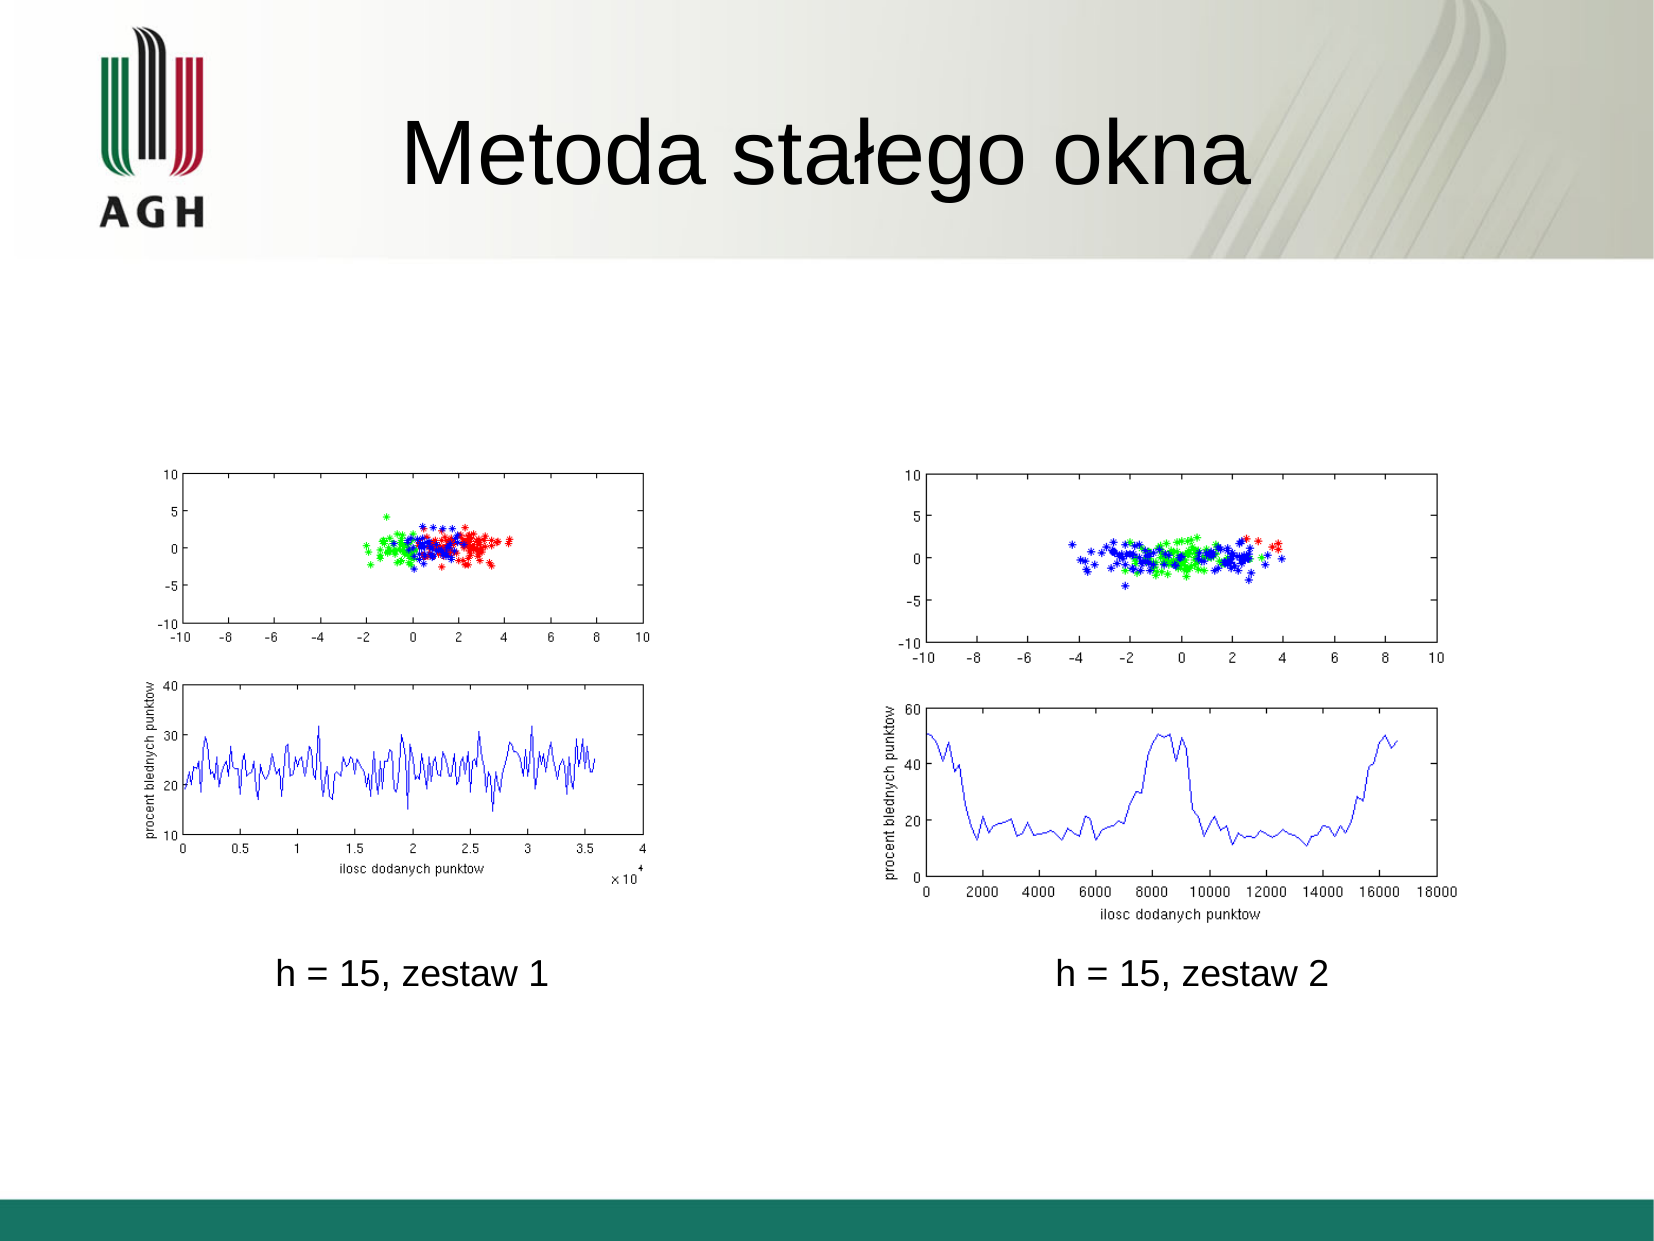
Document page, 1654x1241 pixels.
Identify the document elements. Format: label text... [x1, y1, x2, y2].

picture [0, 0, 1654, 1241]
title Metoda stałego okna [82, 49, 1571, 257]
text_box h = 15, zestaw 1 [150, 945, 676, 1002]
text_box h = 15, zestaw 2 [930, 945, 1456, 1002]
